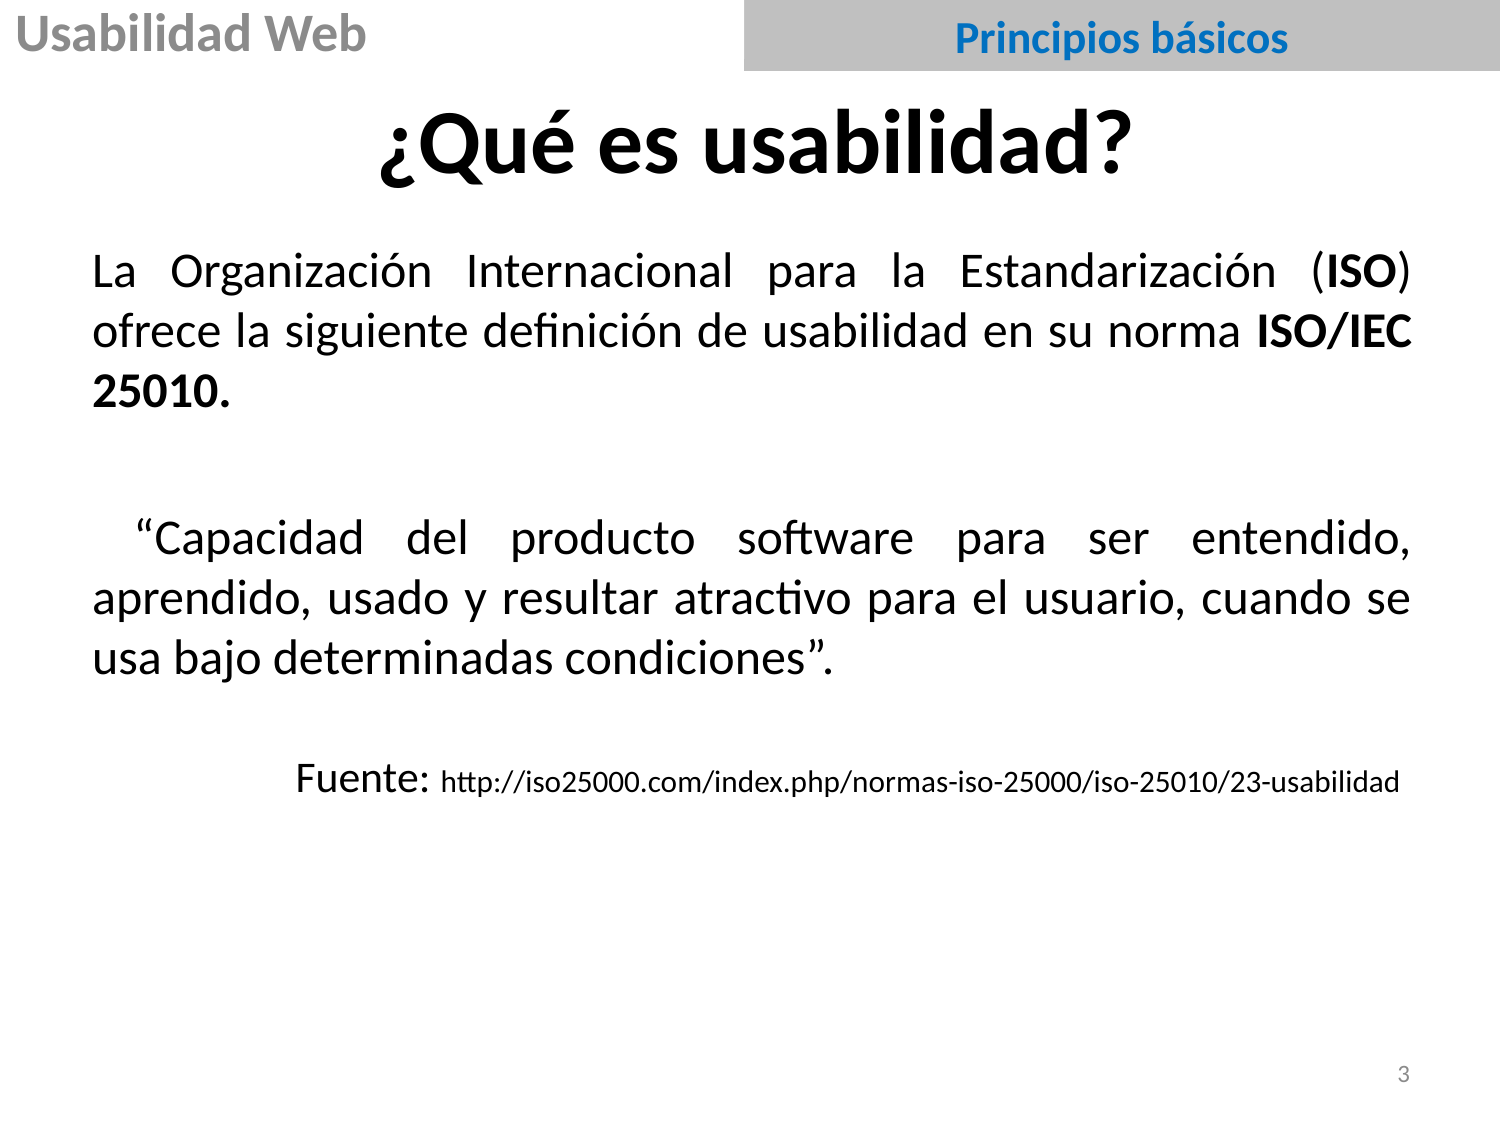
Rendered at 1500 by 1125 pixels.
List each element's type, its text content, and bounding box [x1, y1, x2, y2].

title Principios básicos [744, 0, 1500, 71]
title Usabilidad Web [0, 0, 745, 60]
list La Organización Internacional para la Estandarización (ISO) ofrece la siguiente definición de usabilidad en su norma ISO/IEC 25010. “Capacidad del producto software para ser entendido, aprendido, usado y resultar atractivo para el usuario, cuando se usa bajo determinadas condiciones”. Fuente: http://iso25000.com/index.php/normas-iso-25000/iso-25010/23-usabilidad [77, 230, 1428, 1028]
title ¿Qué es usabilidad? [11, 60, 1500, 231]
slide_number <número> [1074, 1042, 1425, 1103]
